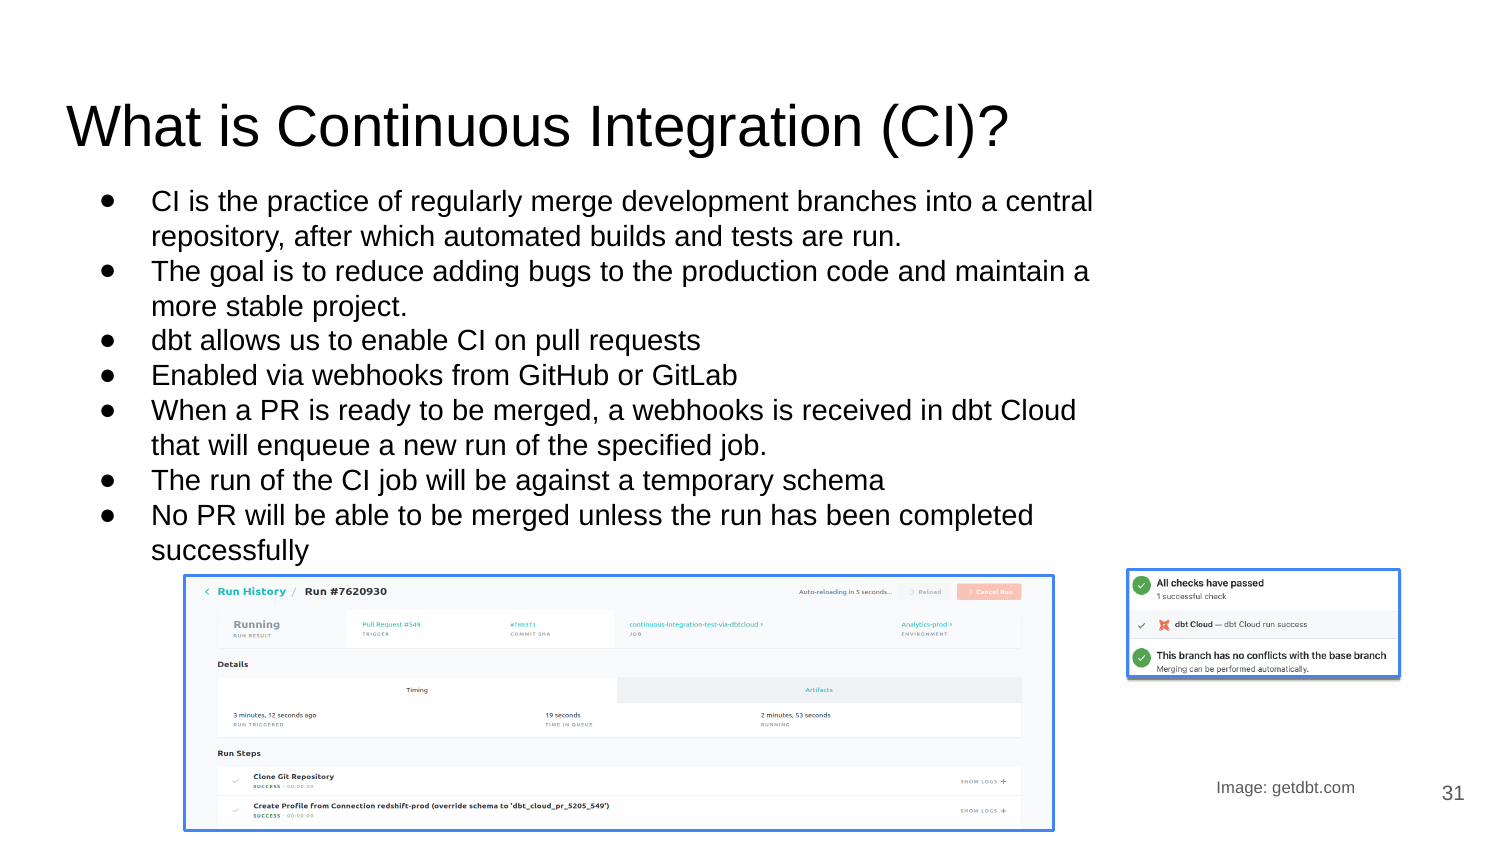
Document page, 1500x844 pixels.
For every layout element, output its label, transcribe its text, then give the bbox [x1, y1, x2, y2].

slide_number 1 [1389, 764, 1480, 830]
text_box CI is the practice of regularly merge development branches into a central repository, after which automated builds and tests are run. The goal is to reduce adding bugs to the production code and maintain a more stable project. dbt allows us to enable CI on pull requests Enabled via webhooks from GitHub or GitLab When a PR is ready to be merged, a webhooks is received in dbt Cloud that will enqueue a new run of the specified job. The run of the CI job will be against a temporary schema No PR will be able to be merged unless the run has been completed successfully [61, 166, 1142, 582]
picture [186, 577, 1052, 830]
title What is Continuous Integration (CI)? [51, 72, 1449, 167]
picture [1129, 570, 1399, 676]
list Image: getdbt.com [1201, 761, 1500, 830]
